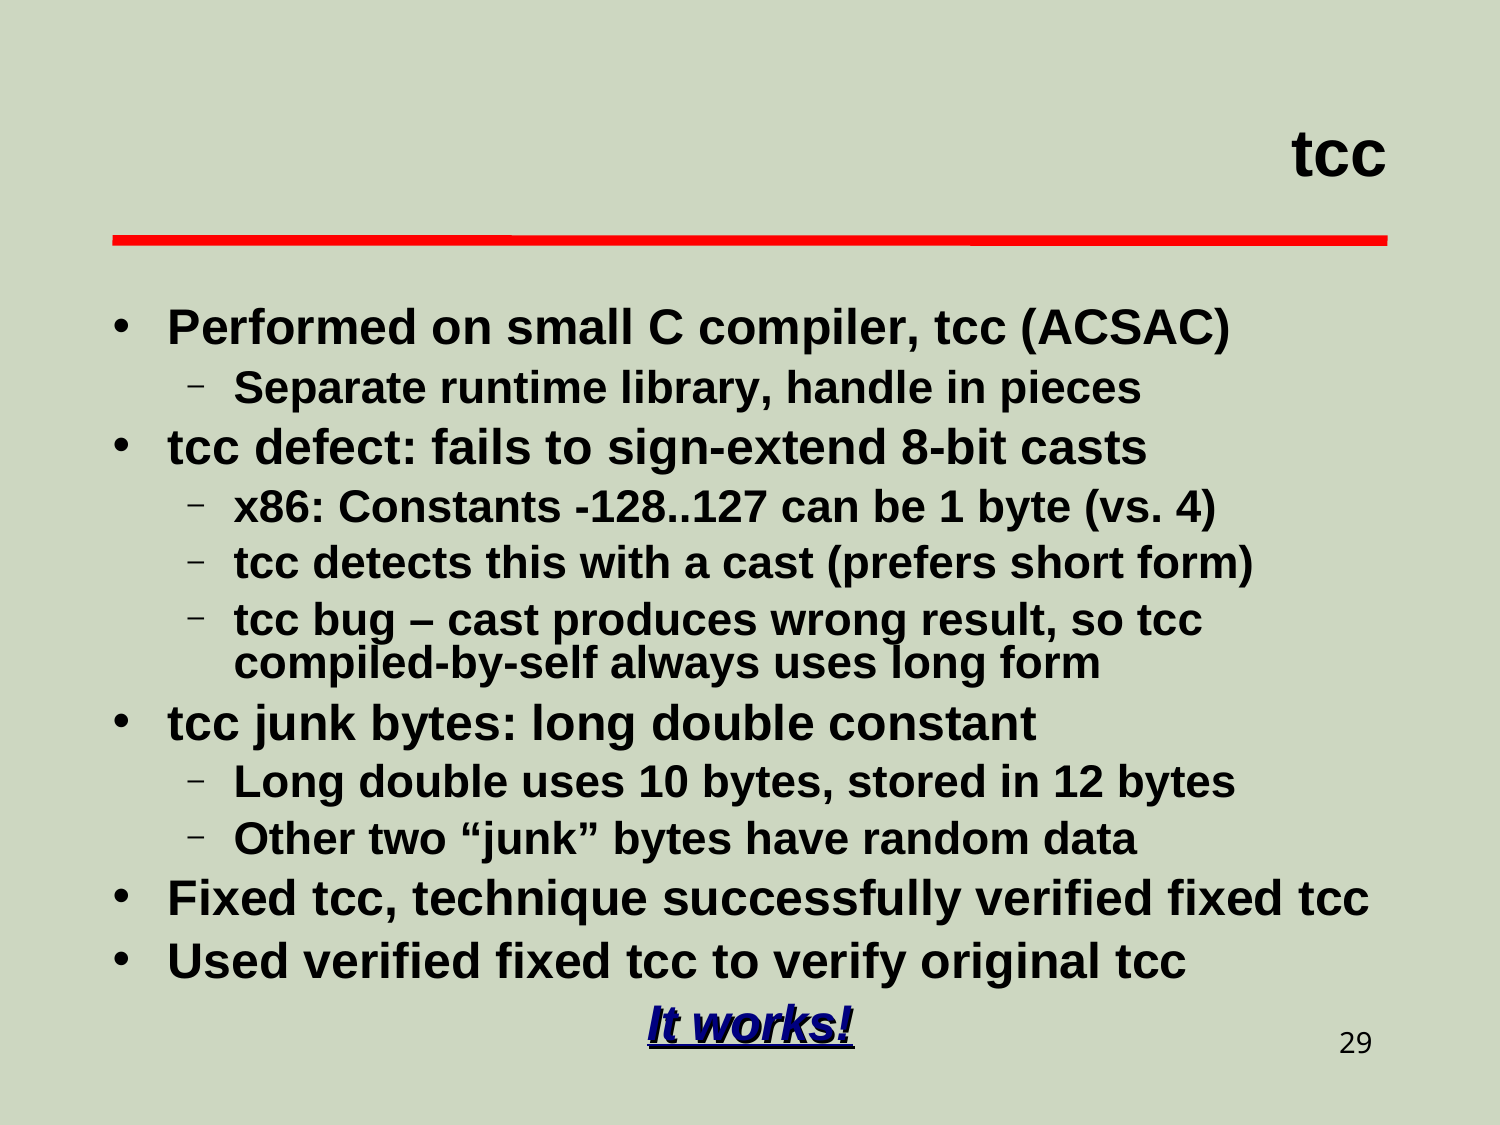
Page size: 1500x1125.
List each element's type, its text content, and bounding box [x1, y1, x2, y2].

title tcc [125, 117, 1388, 192]
list Performed on small C compiler, tcc (ACSAC) Separate runtime library, handle in pieces tcc defect: fails to sign-extend 8-bit casts x86: Constants -128..127 can be 1 byte (vs. 4) tcc detects this with a cast (prefers short form) tcc bug – cast produces wrong result, so tcc compiled-by-self always uses long form tcc junk bytes: long double constant Long double uses 10 bytes, stored in 12 bytes Other two “junk” bytes have random data Fixed tcc, technique successfully verified fixed tcc Used verified fixed tcc to verify original tcc It works! [112, 299, 1388, 1079]
